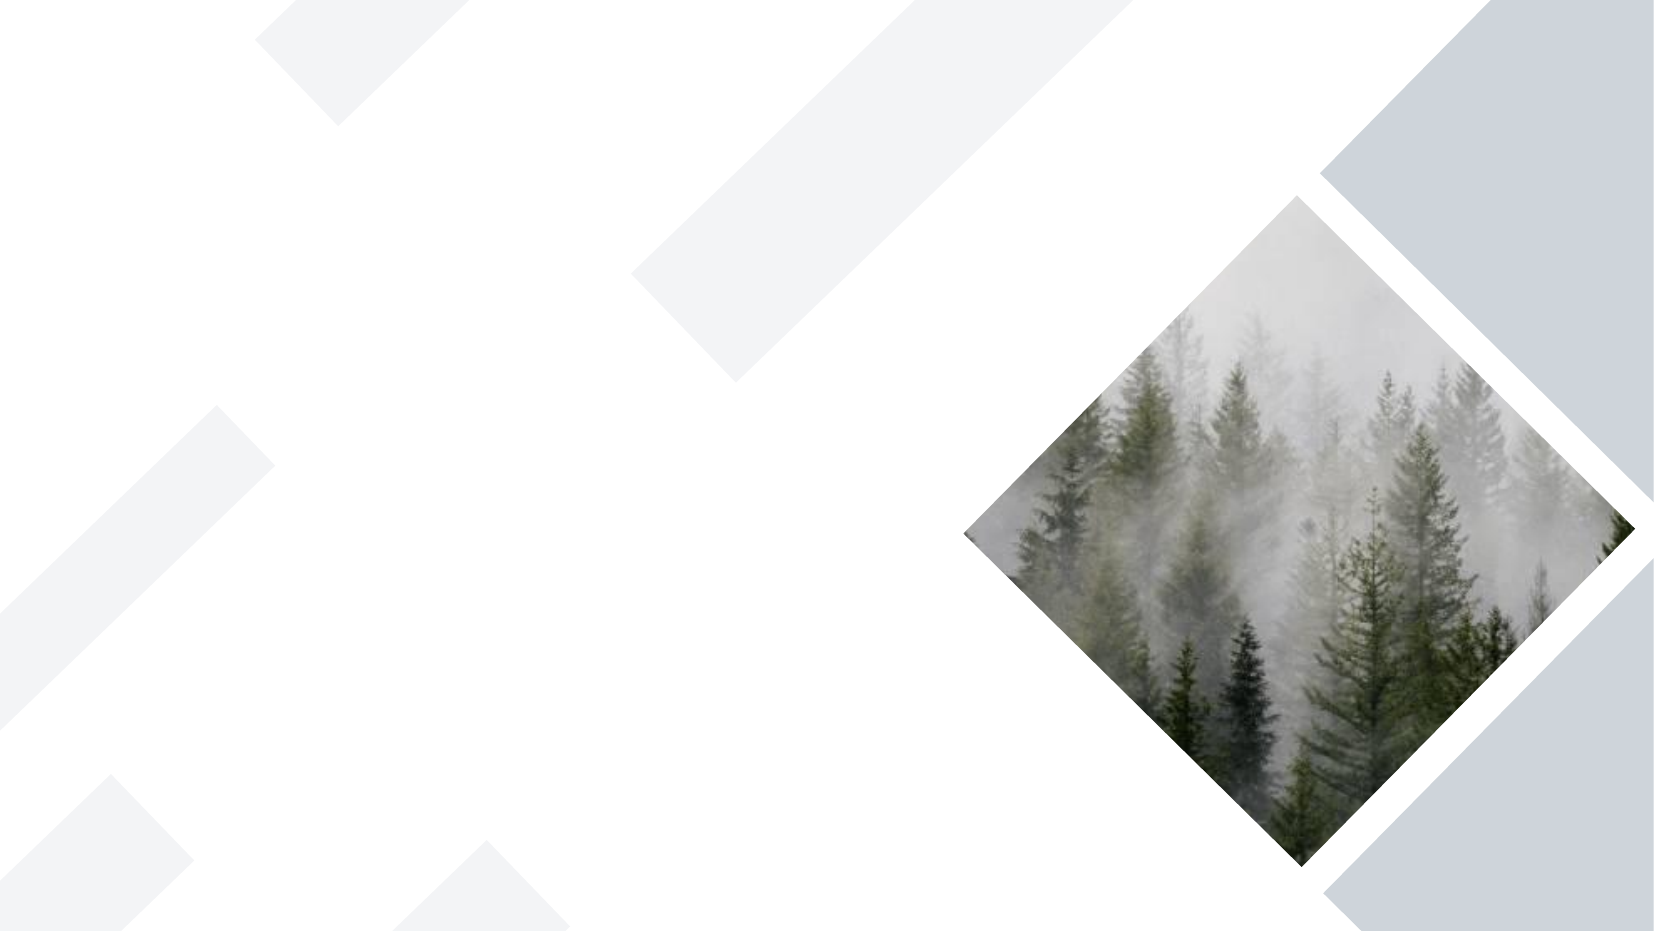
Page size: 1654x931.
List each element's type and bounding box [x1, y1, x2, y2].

text_box [963, 195, 1636, 867]
